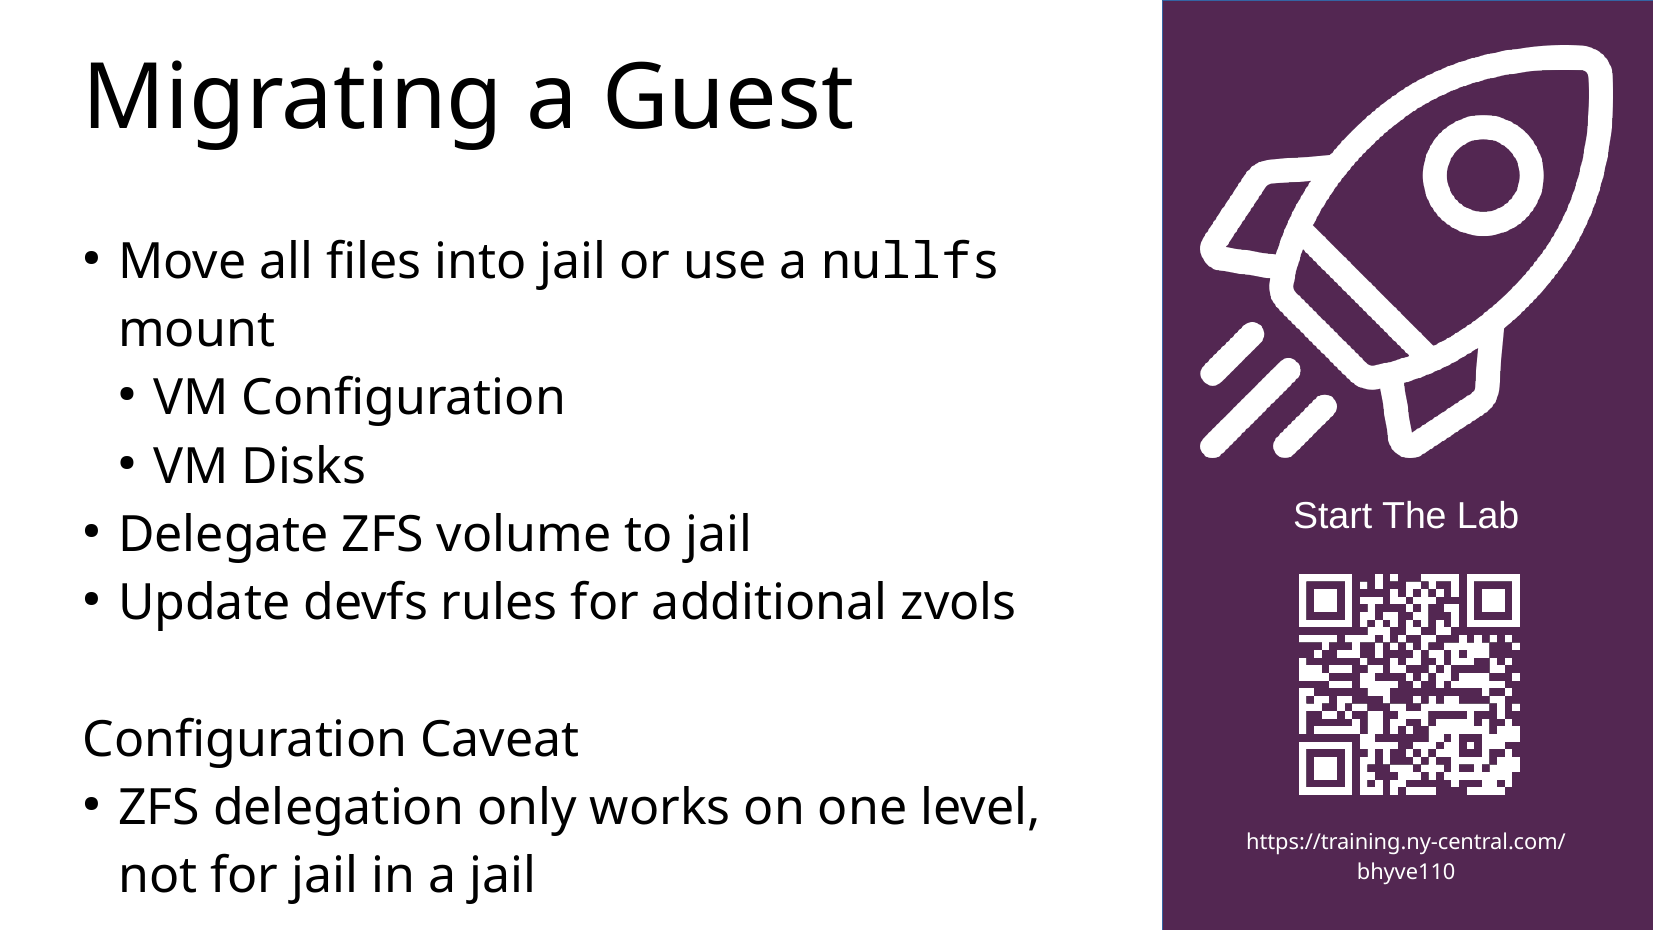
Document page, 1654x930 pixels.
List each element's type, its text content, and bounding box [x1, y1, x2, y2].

subtitle Move all files into jail or use a nullfs mount VM Configuration VM Disks Delegate ZFS volume to jail Update devfs rules for additional zvols Configuration Caveat ZFS delegation only works on one level, not for jail in a jail [82, 224, 1126, 862]
text_box [1162, 0, 1653, 930]
text_box https://training.ny-central.com/bhyve110 [1200, 819, 1613, 930]
picture [1200, 45, 1613, 458]
title Migrating a Guest [82, 37, 1571, 150]
text_box Start The Lab [1200, 487, 1613, 638]
picture [1268, 543, 1550, 826]
